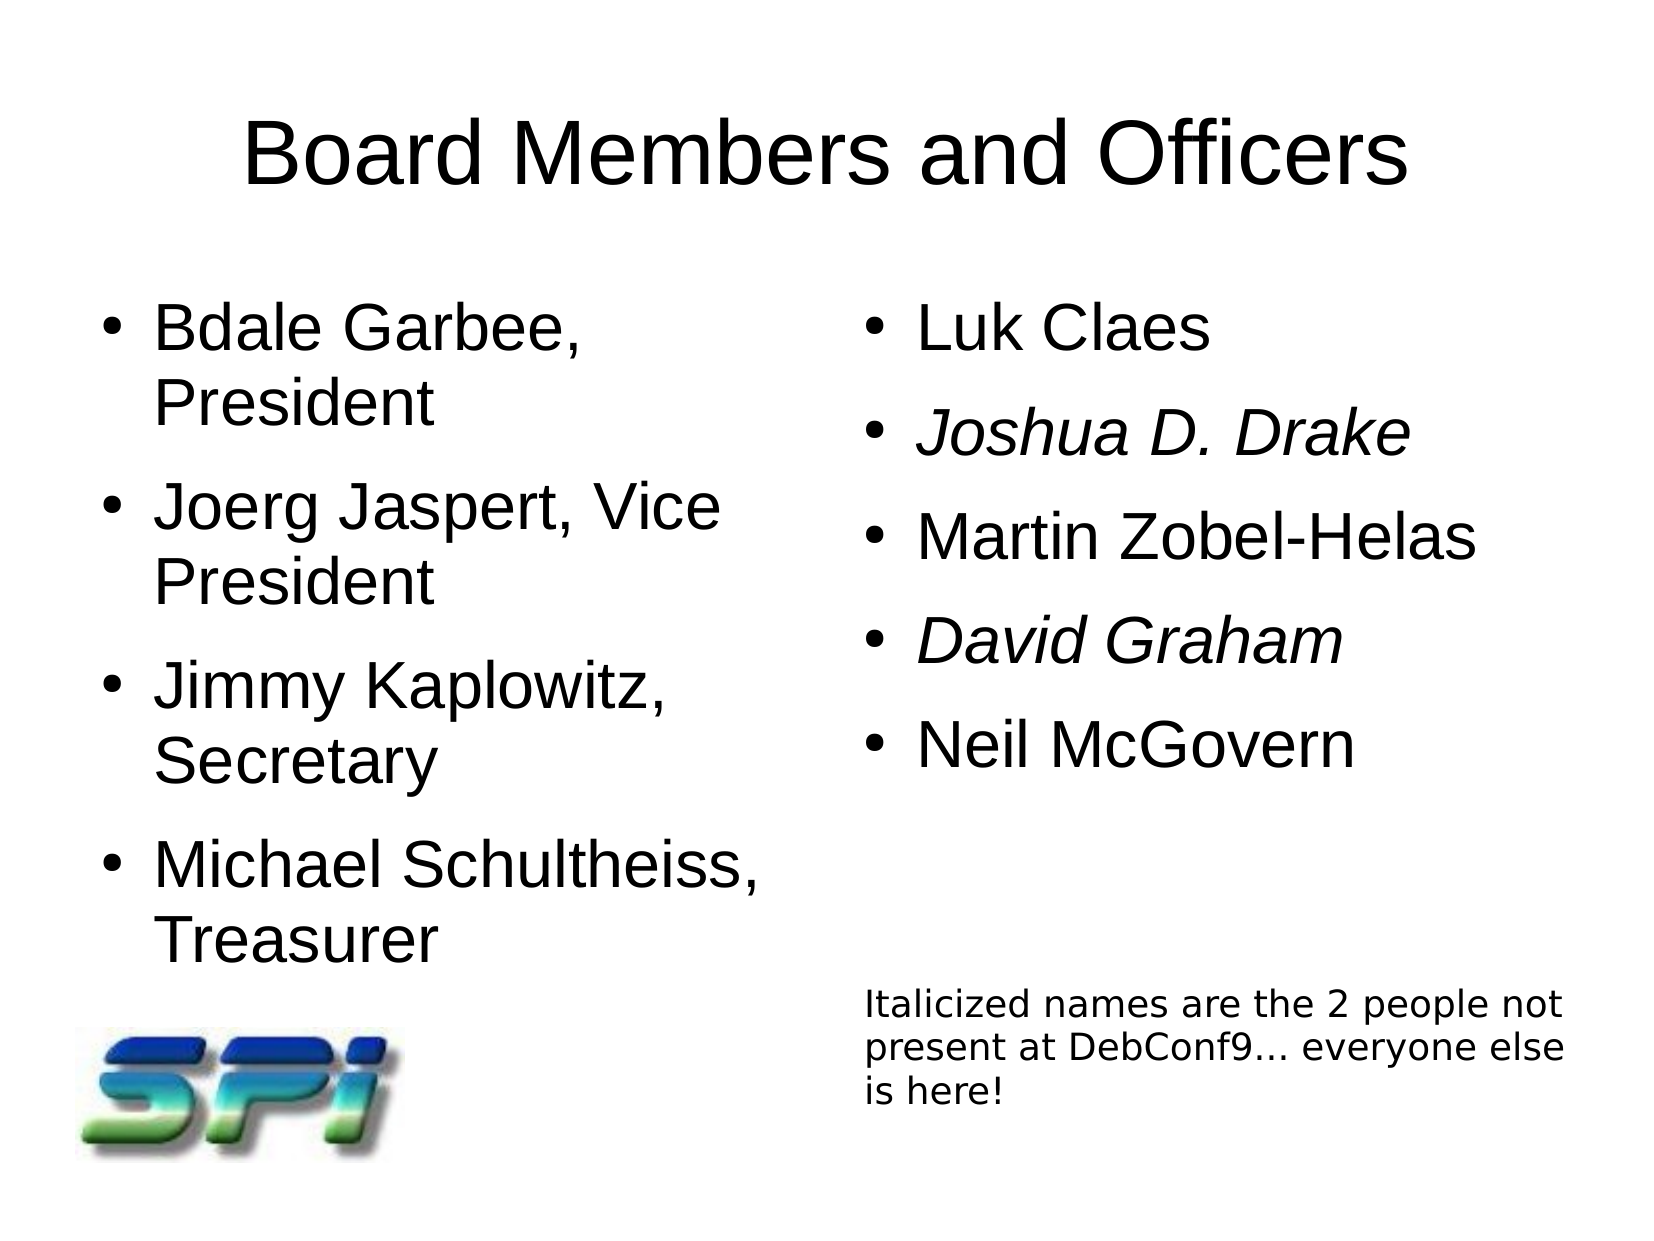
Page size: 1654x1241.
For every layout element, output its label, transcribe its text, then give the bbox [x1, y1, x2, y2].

picture [75, 1027, 405, 1163]
list Bdale Garbee, President Joerg Jaspert, Vice President Jimmy Kaplowitz, Secretary Michael Schultheiss, Treasurer [82, 290, 809, 1109]
title Board Members and Officers [82, 49, 1571, 257]
text_box Italicized names are the 2 people not present at DebConf9... everyone else is here! [849, 975, 1581, 1121]
list Luk Claes Joshua D. Drake Martin Zobel-Helas David Graham Neil McGovern [845, 290, 1572, 1094]
